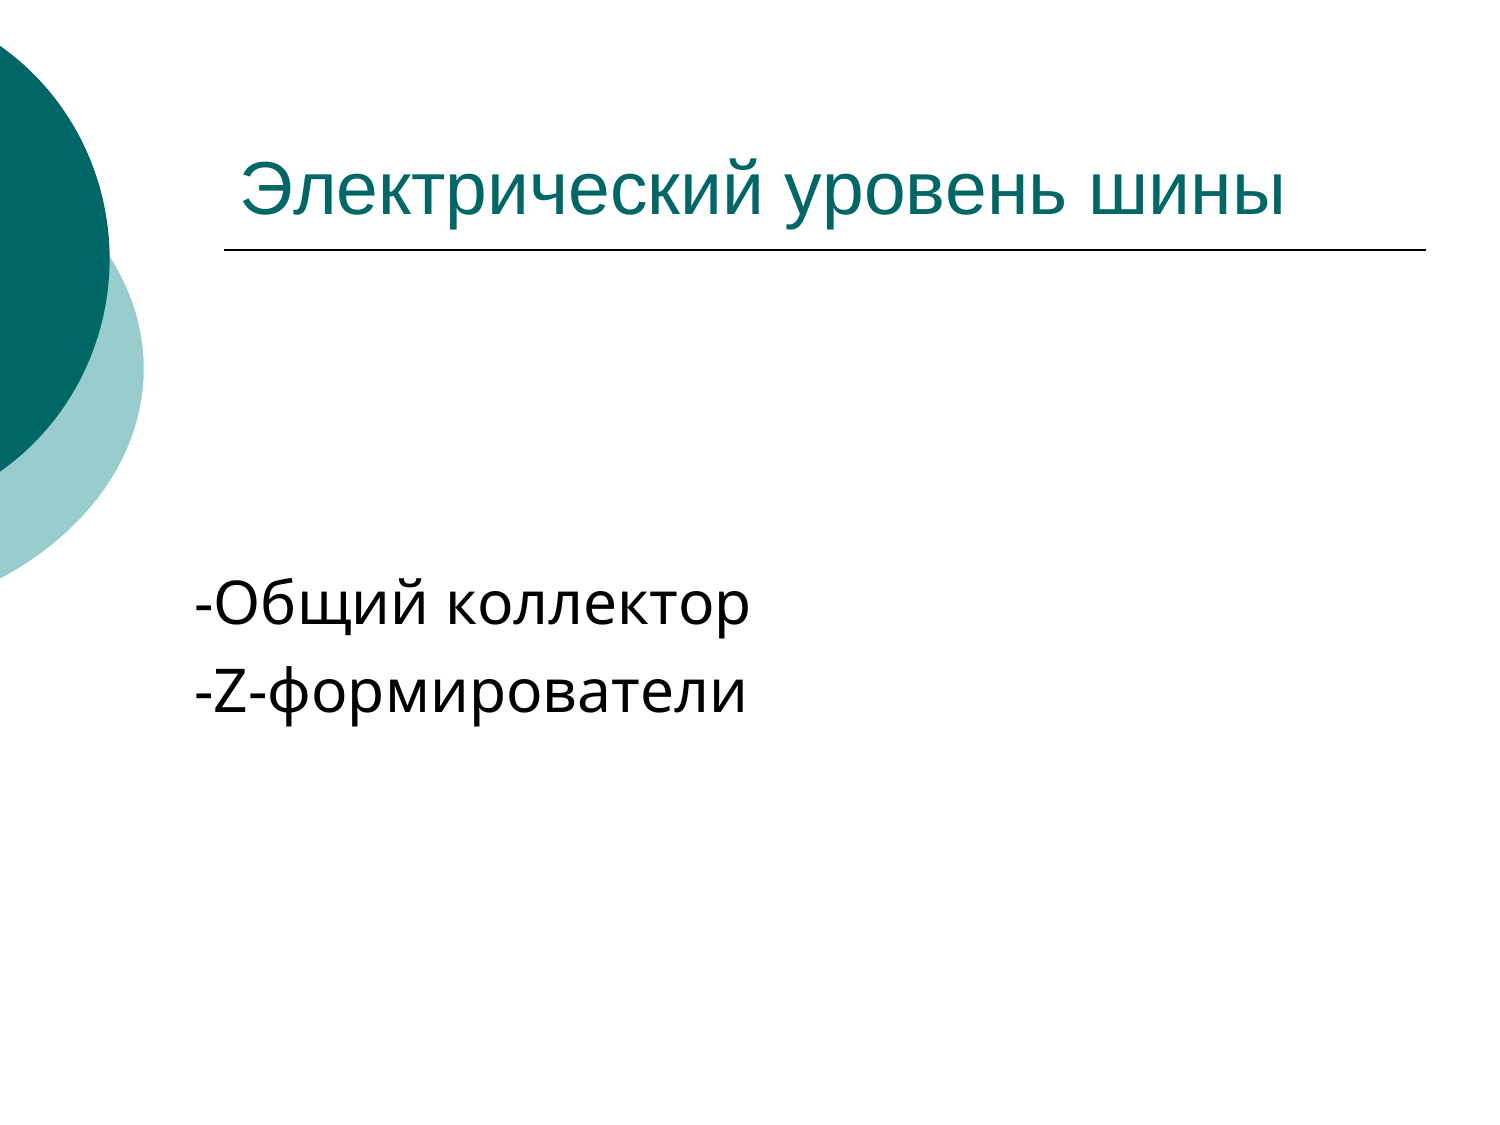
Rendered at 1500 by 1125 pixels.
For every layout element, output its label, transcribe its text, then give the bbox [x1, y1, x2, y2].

title Электрический уровень шины [224, 49, 1425, 237]
text_box -Общий коллектор -Z-формирователи [194, 456, 1382, 745]
